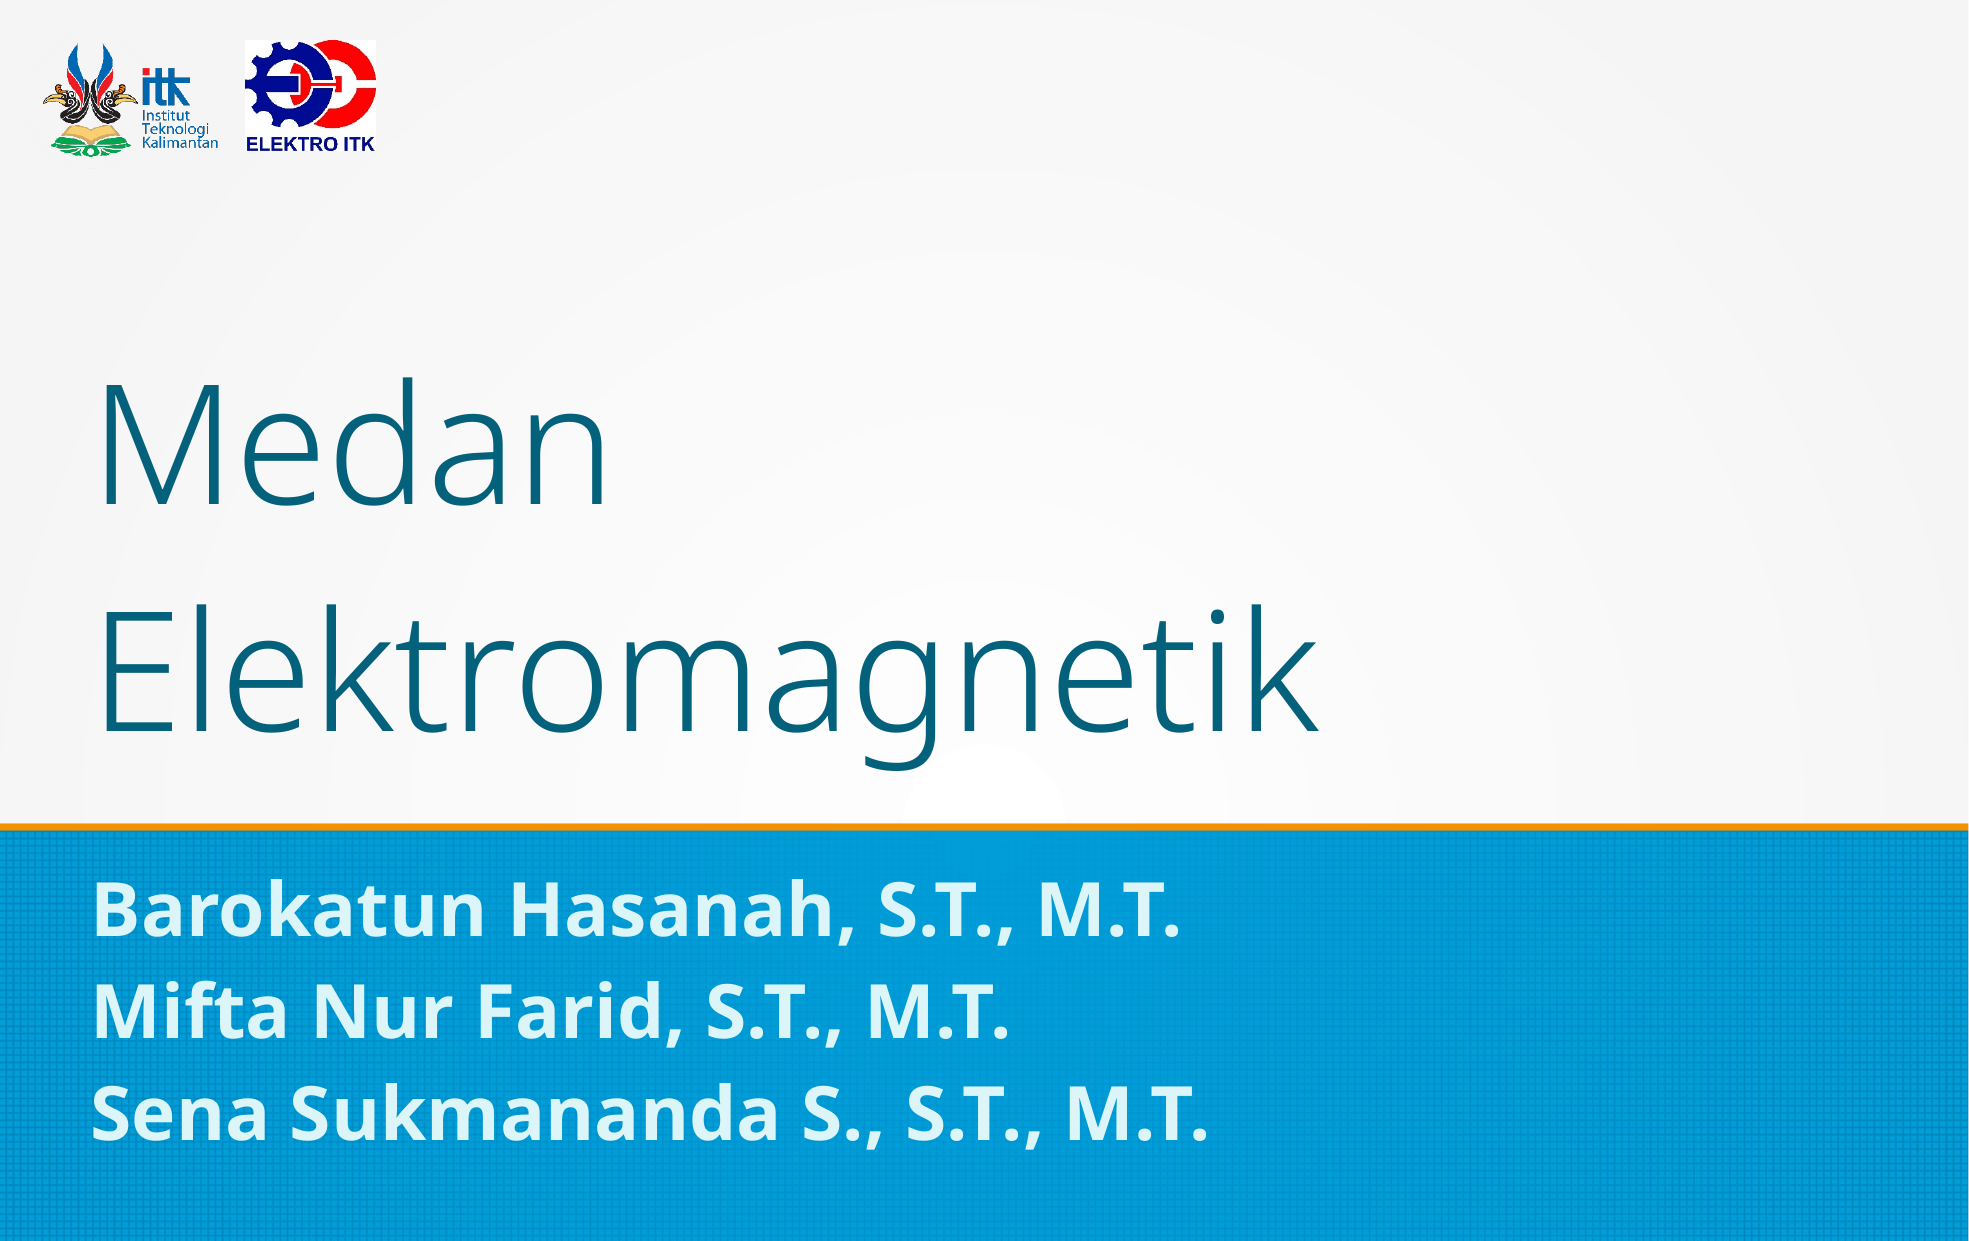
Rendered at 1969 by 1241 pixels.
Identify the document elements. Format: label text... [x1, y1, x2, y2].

picture [0, 0, 1969, 830]
subtitle Barokatun Hasanah, S.T., M.T. Mifta Nur Farid, S.T., M.T. Sena Sukmananda S., S.T., M.T. [90, 855, 1861, 1118]
title Medan Elektromagnetik [90, 49, 1862, 781]
